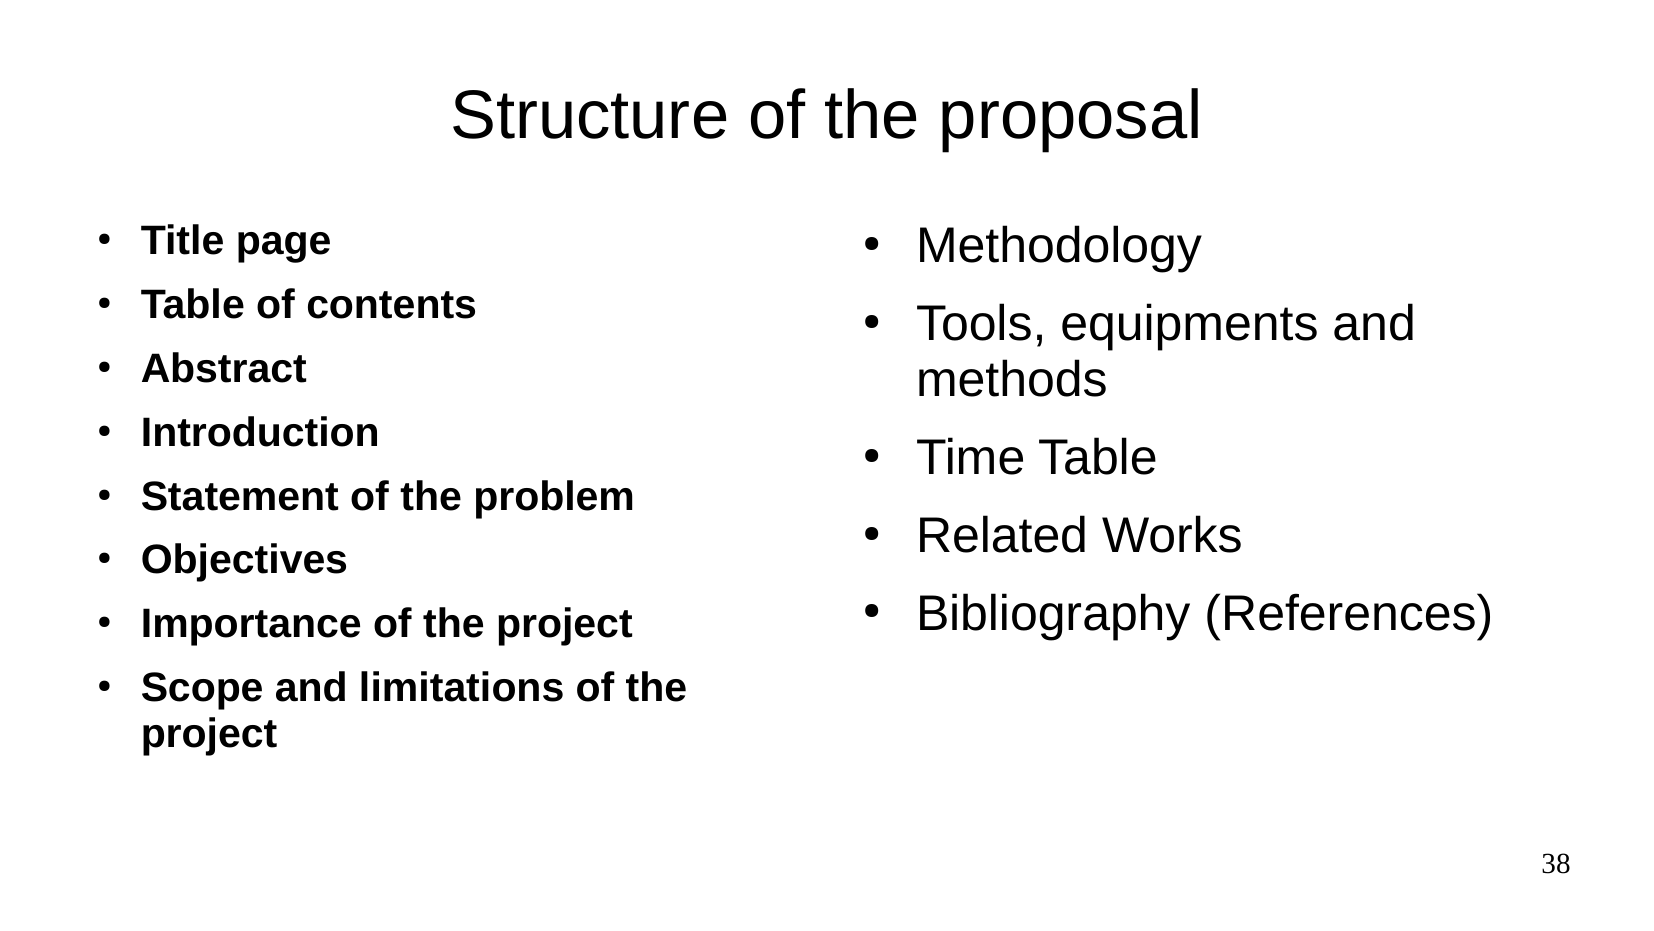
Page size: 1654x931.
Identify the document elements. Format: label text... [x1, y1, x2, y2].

list Methodology Tools, equipments and methods Time Table Related Works Bibliography (References) [845, 217, 1572, 758]
list Title page Table of contents Abstract Introduction Statement of the problem Objectives Importance of the project Scope and limitations of the project [82, 217, 809, 758]
title Structure of the proposal [82, 37, 1571, 193]
